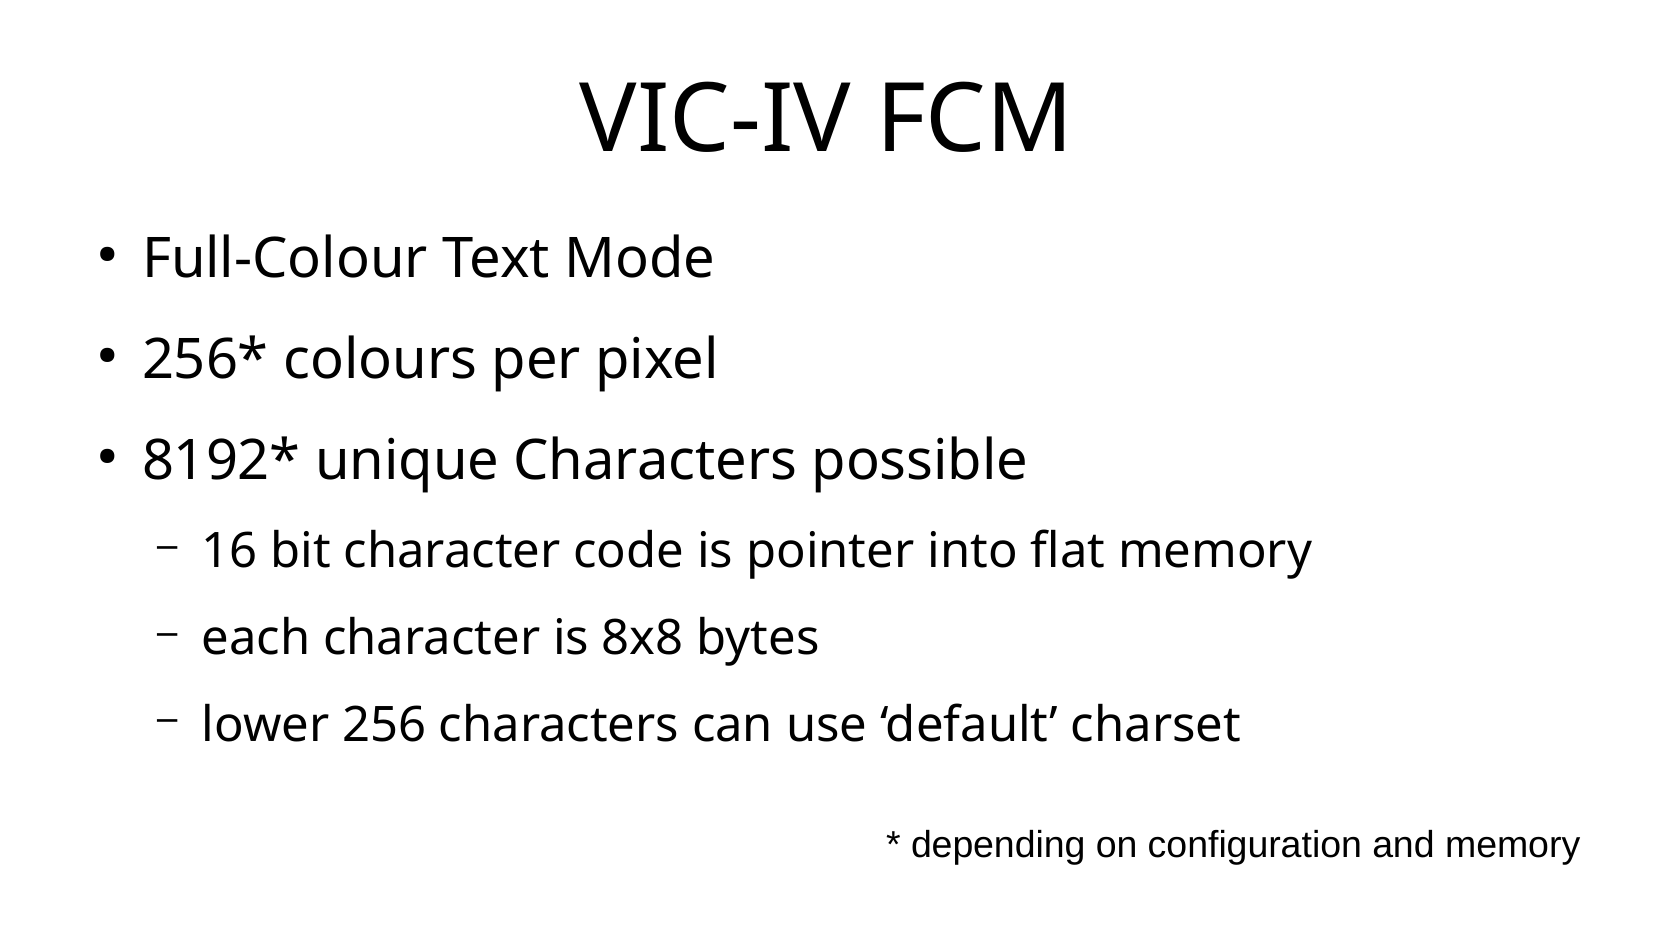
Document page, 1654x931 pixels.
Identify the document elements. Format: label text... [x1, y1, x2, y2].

title VIC-IV FCM [82, 37, 1571, 193]
list Full-Colour Text Mode 256* colours per pixel 8192* unique Characters possible 16 bit character code is pointer into flat memory each character is 8x8 bytes lower 256 characters can use ‘default’ charset [82, 217, 1571, 757]
text_box * depending on configuration and memory [871, 816, 1596, 874]
